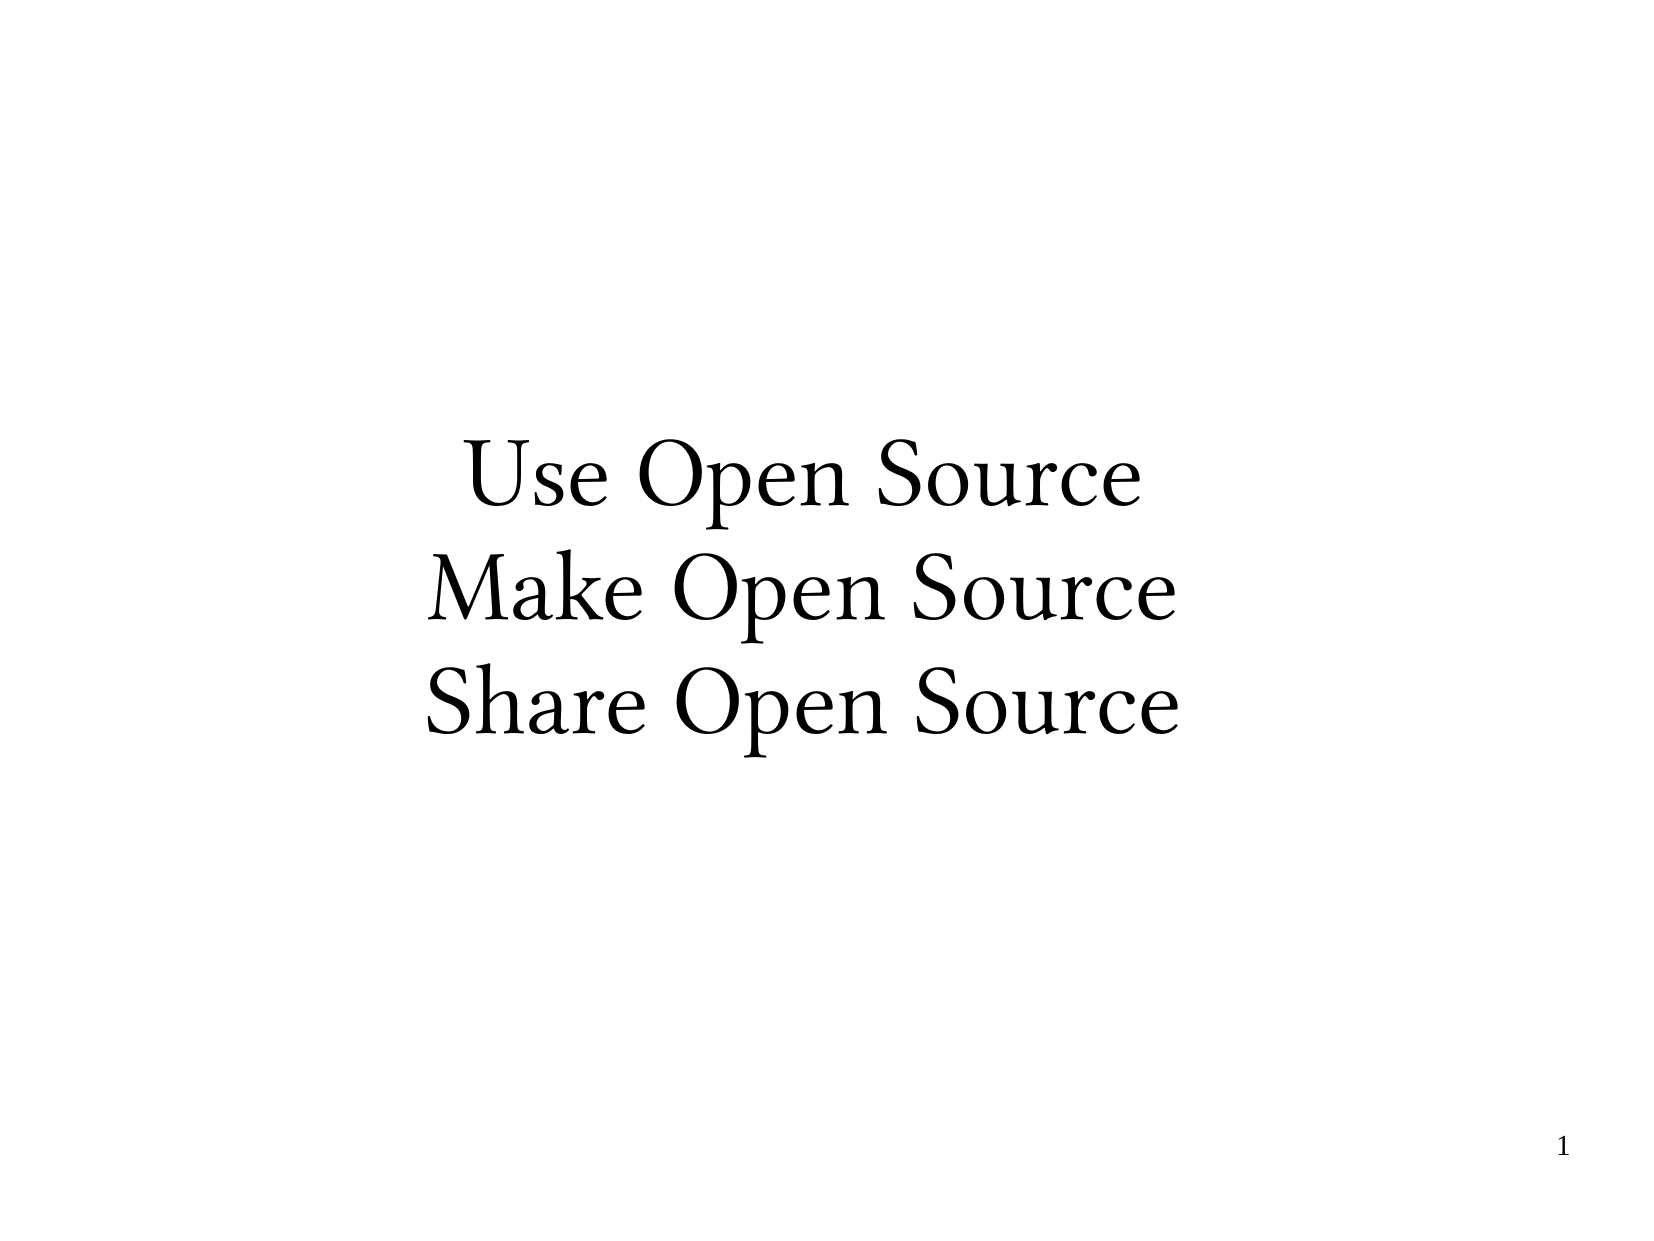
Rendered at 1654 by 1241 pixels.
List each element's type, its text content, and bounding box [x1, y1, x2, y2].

subtitle Use Open Source Make Open Source Share Open Source [60, 72, 1549, 1216]
